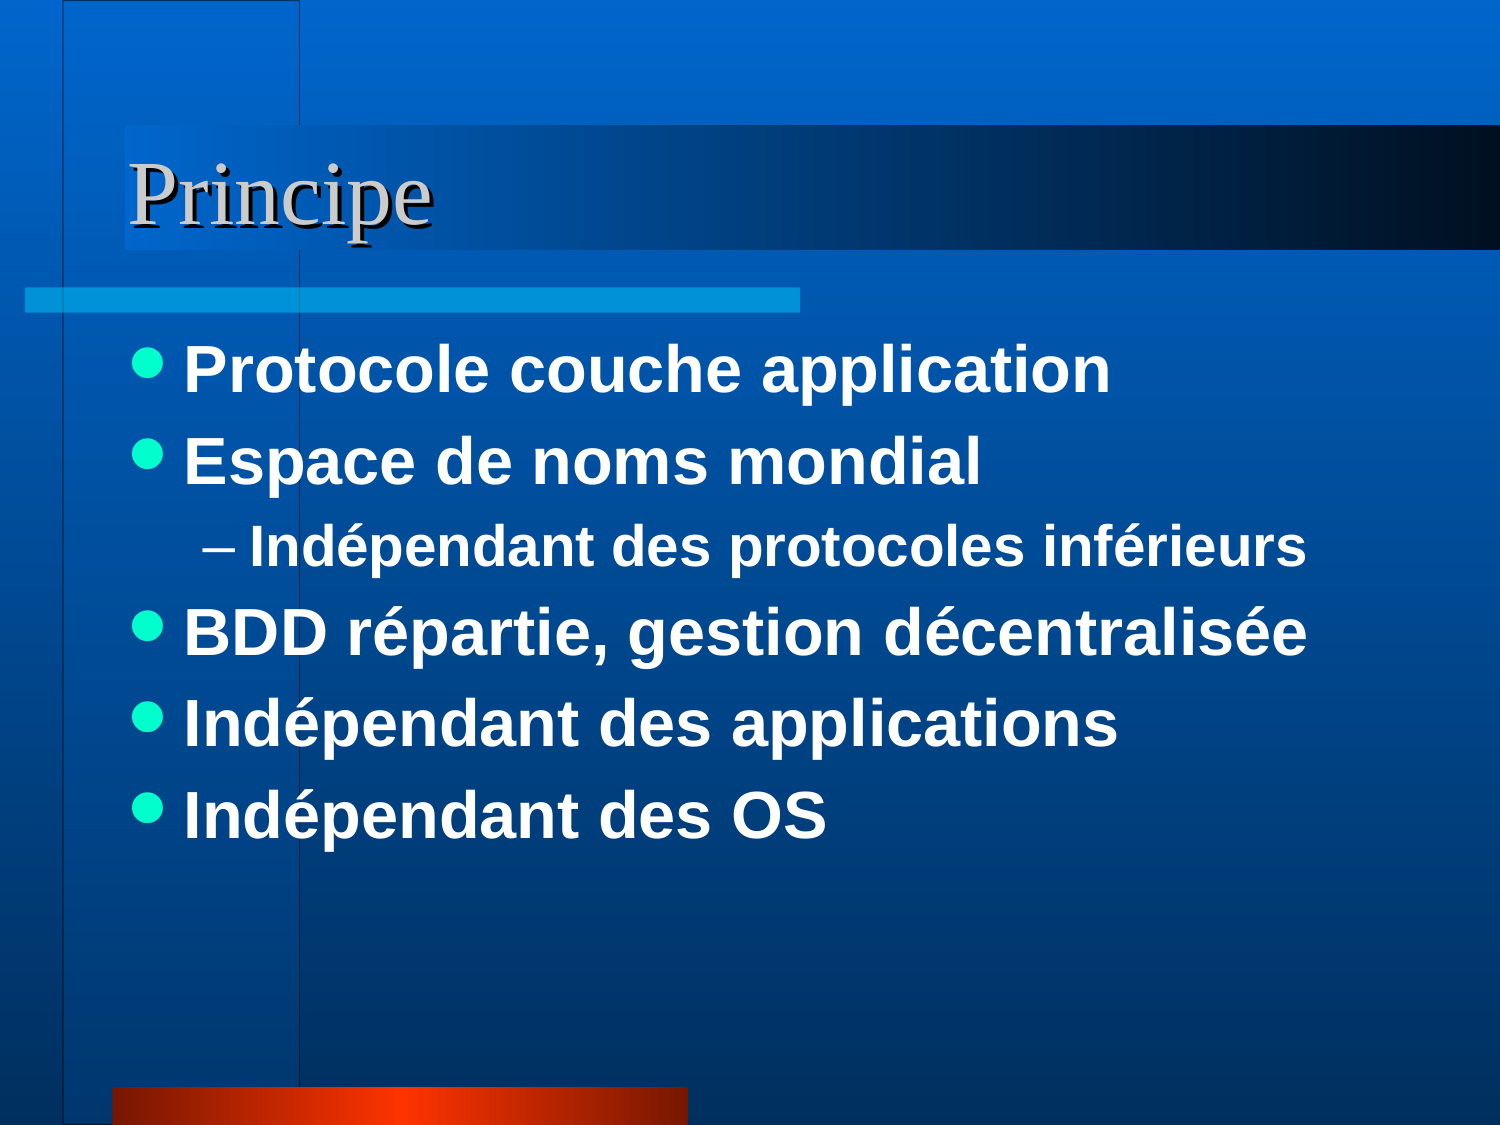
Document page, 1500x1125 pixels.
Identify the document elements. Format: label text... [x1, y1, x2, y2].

list Protocole couche application Espace de noms mondial Indépendant des protocoles inférieurs BDD répartie, gestion décentralisée Indépendant des applications Indépendant des OS [112, 324, 1388, 1001]
title Principe [112, 99, 1388, 288]
